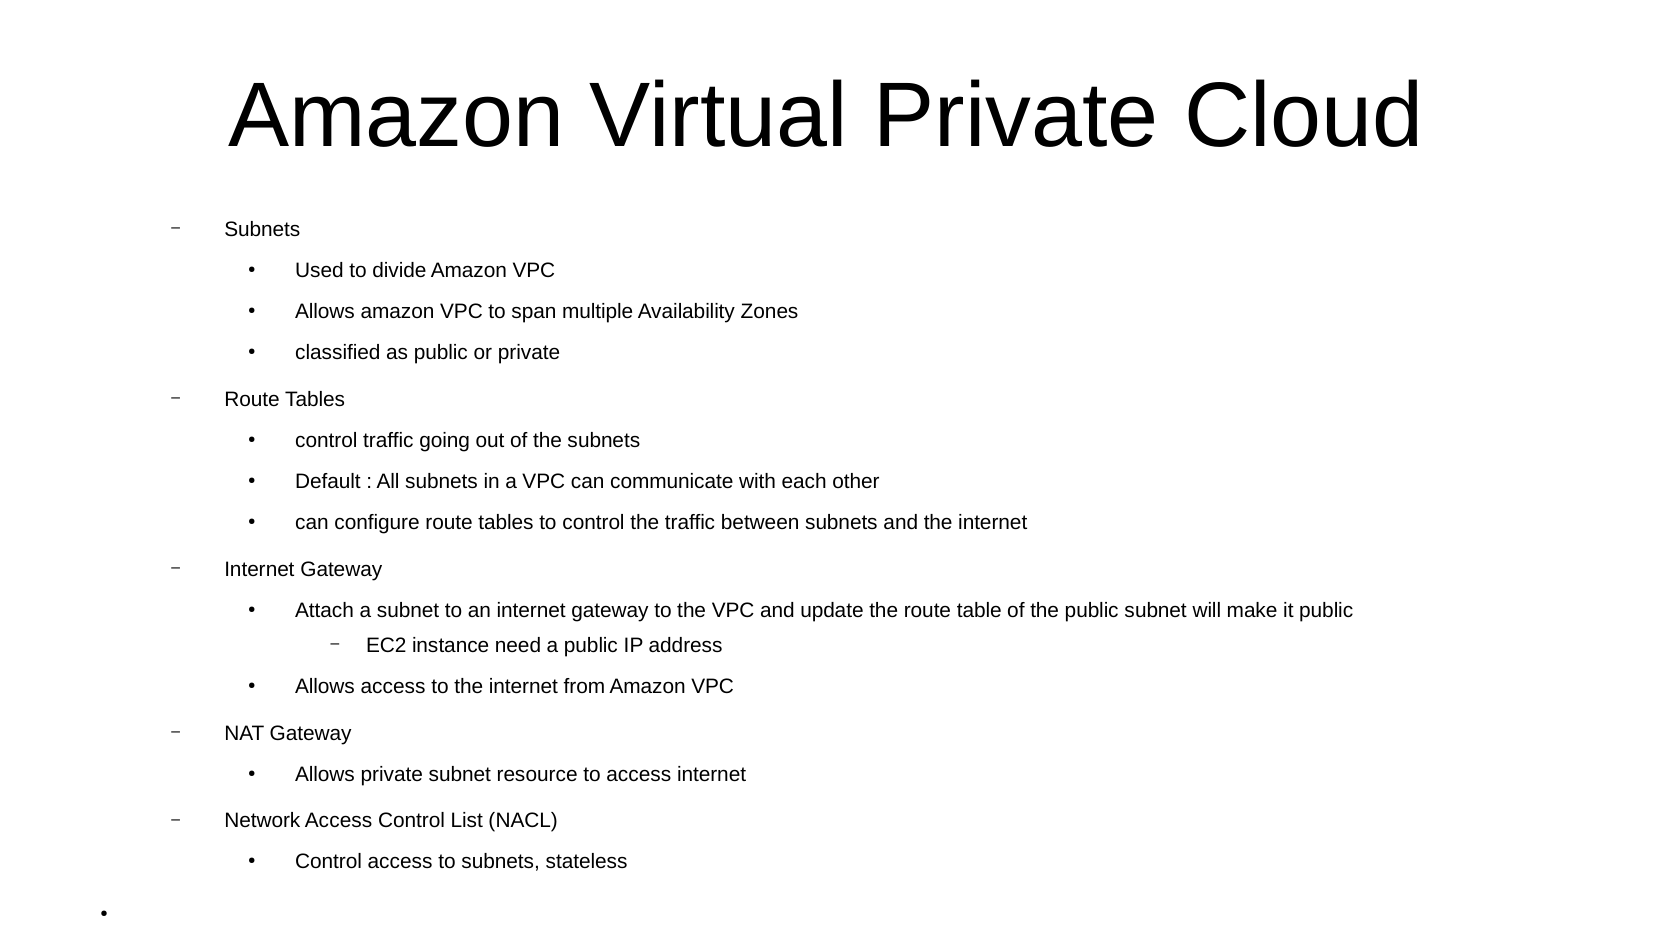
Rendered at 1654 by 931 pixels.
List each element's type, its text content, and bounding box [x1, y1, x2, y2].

title Amazon Virtual Private Cloud [82, 37, 1571, 193]
list Subnets Used to divide Amazon VPC Allows amazon VPC to span multiple Availability Zones classified as public or private Route Tables control traffic going out of the subnets Default : All subnets in a VPC can communicate with each other can configure route tables to control the traffic between subnets and the internet Internet Gateway Attach a subnet to an internet gateway to the VPC and update the route table of the public subnet will make it public EC2 instance need a public IP address Allows access to the internet from Amazon VPC NAT Gateway Allows private subnet resource to access internet Network Access Control List (NACL) Control access to subnets, stateless [82, 217, 1636, 931]
